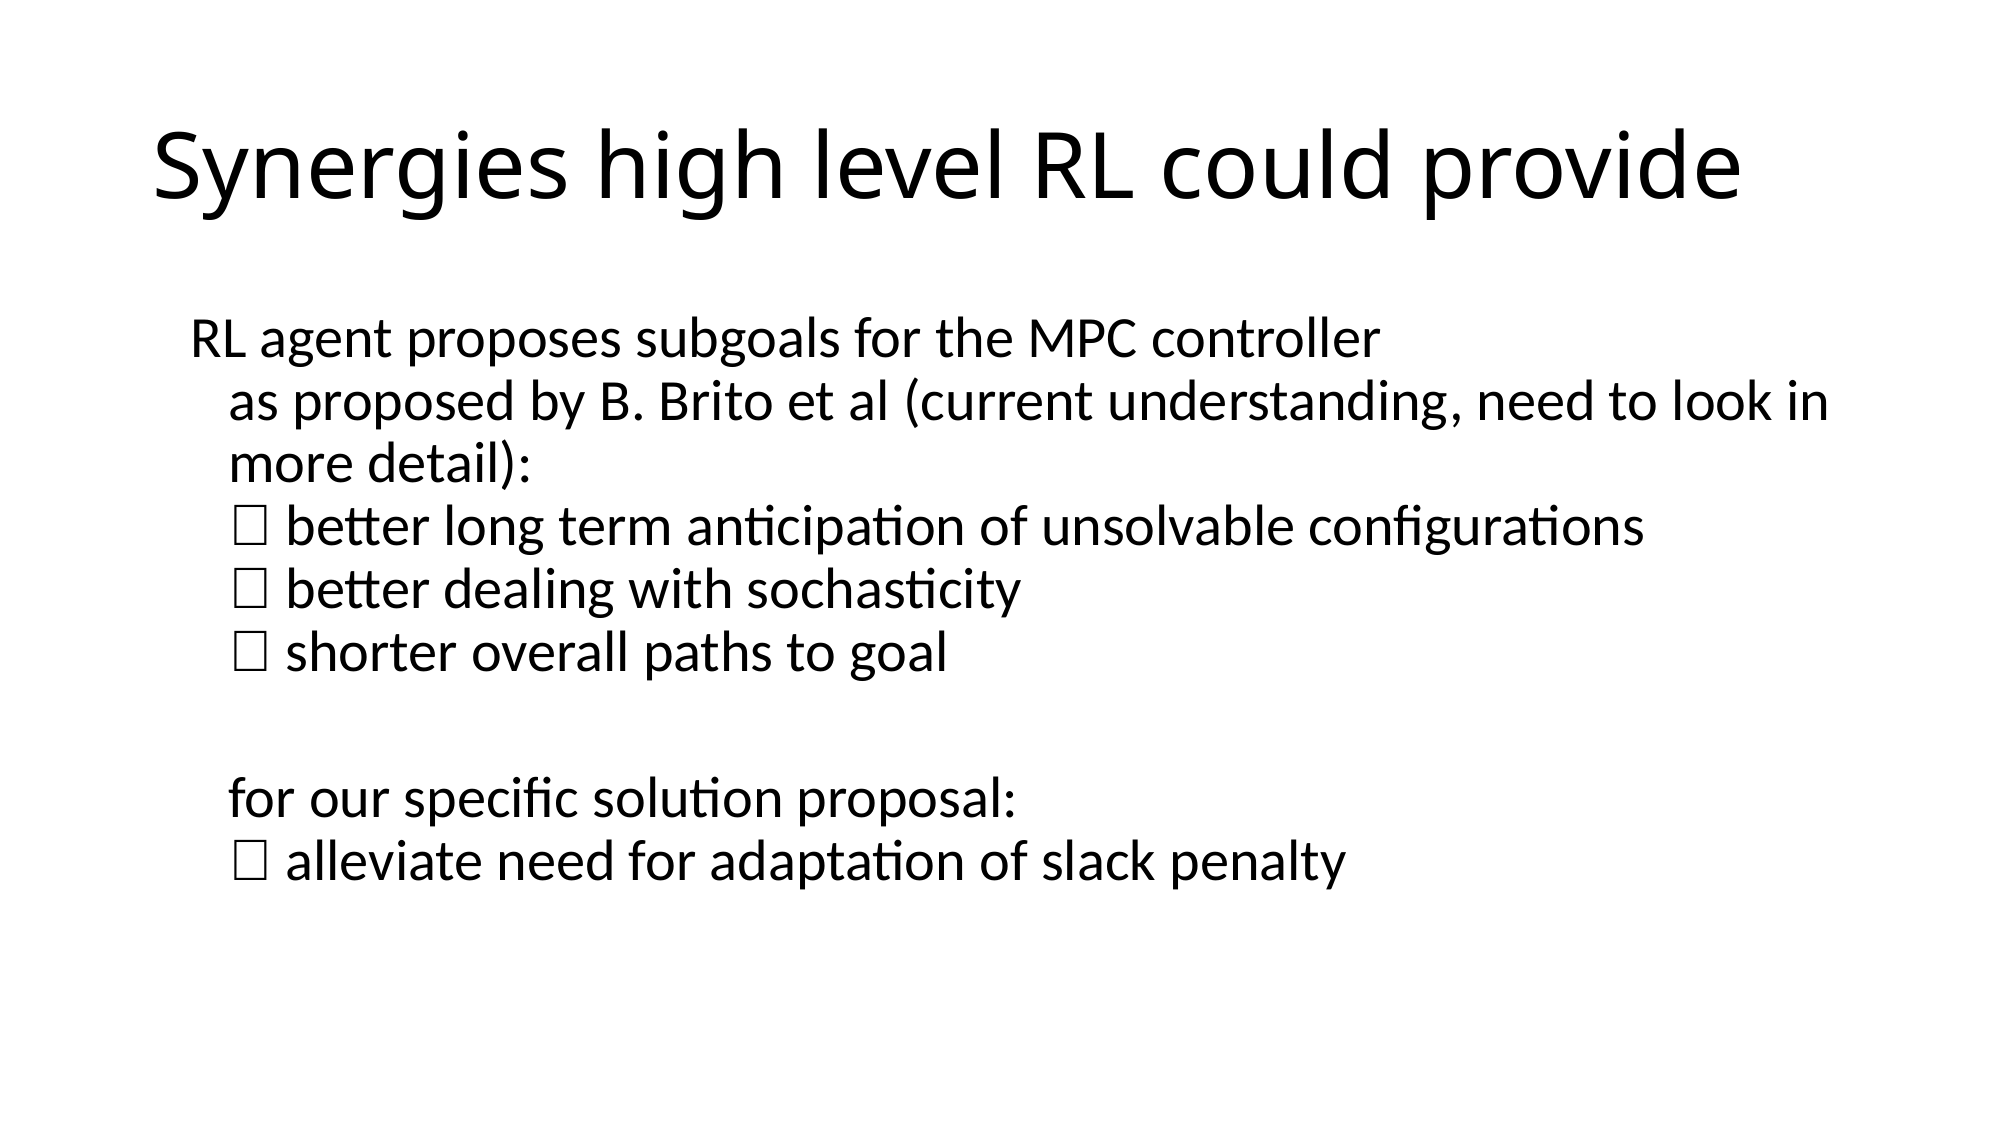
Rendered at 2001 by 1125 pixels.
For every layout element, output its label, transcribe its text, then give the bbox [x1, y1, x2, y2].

list RL agent proposes subgoals for the MPC controller as proposed by B. Brito et al (current understanding, need to look in more detail):  better long term anticipation of unsolvable configurations  better dealing with sochasticity  shorter overall paths to goal for our specific solution proposal:  alleviate need for adaptation of slack penalty [137, 299, 1863, 1014]
title Synergies high level RL could provide [137, 59, 1863, 278]
